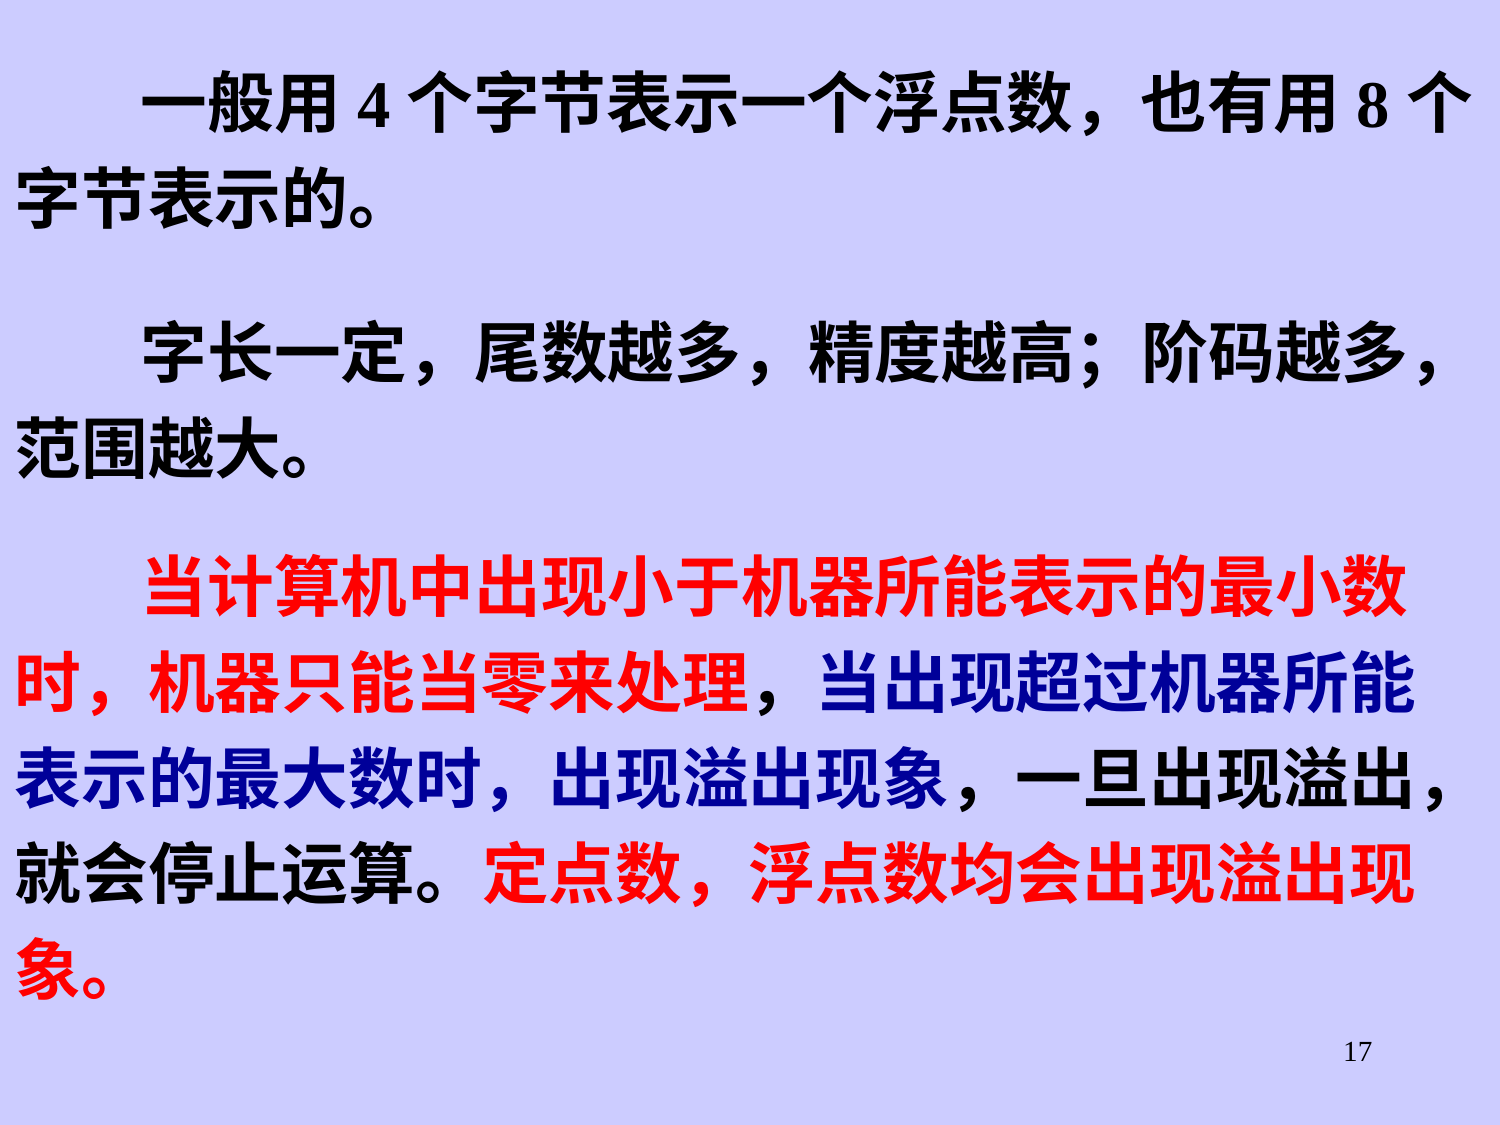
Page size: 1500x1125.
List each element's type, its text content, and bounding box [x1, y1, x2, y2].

text_box 字长一定，尾数越多，精度越高；阶码越多，范围越大。 当计算机中出现小于机器所能表示的最小数时，机器只能当零来处理，当出现超过机器所能表示的最大数时，出现溢出现象，一旦出现溢出，就会停止运算。定点数，浮点数均会出现溢出现象。 [0, 287, 1456, 1016]
text_box 一般用4个字节表示一个浮点数，也有用8个字节表示的。 [0, 37, 1500, 245]
text_box <编号> [1074, 1025, 1388, 1101]
